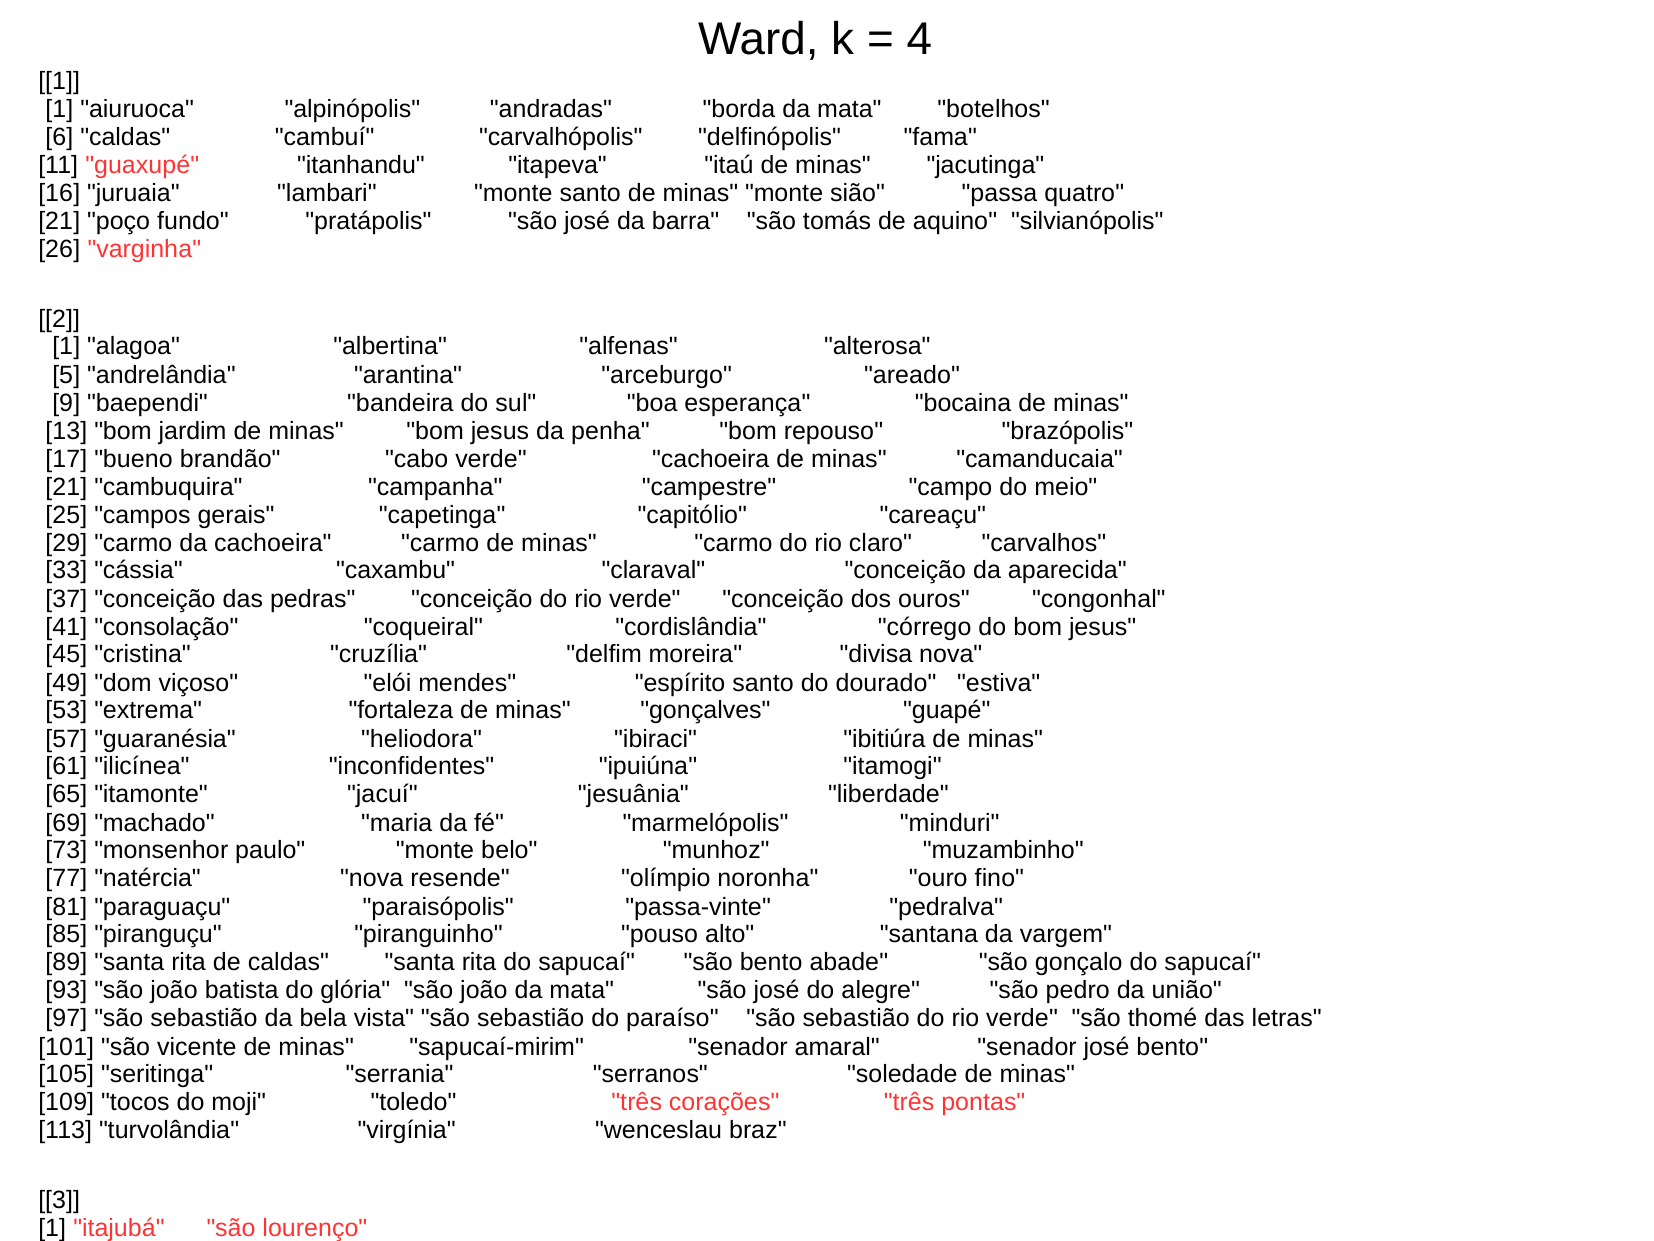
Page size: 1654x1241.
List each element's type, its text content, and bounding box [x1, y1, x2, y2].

title Ward, k = 4 [70, 0, 1560, 142]
text_box [[1]] [1] "aiuruoca" "alpinópolis" "andradas" "borda da mata" "botelhos" [6] "caldas" "cambuí" "carvalhópolis" "delfinópolis" "fama" [11] "guaxupé" "itanhandu" "itapeva" "itaú de minas" "jacutinga" [16] "juruaia" "lambari" "monte santo de minas" "monte sião" "passa quatro" [21] "poço fundo" "pratápolis" "são josé da barra" "são tomás de aquino" "silvianópolis" [26] "varginha" [[2]] [1] "alagoa" "albertina" "alfenas" "alterosa" [5] "andrelândia" "arantina" "arceburgo" "areado" [9] "baependi" "bandeira do sul" "boa esperança" "bocaina de minas" [13] "bom jardim de minas" "bom jesus da penha" "bom repouso" "brazópolis" [17] "bueno brandão" "cabo verde" "cachoeira de minas" "camanducaia" [21] "cambuquira" "campanha" "campestre" "campo do meio" [25] "campos gerais" "capetinga" "capitólio" "careaçu" [29] "carmo da cachoeira" "carmo de minas" "carmo do rio claro" "carvalhos" [33] "cássia" "caxambu" "claraval" "conceição da aparecida" [37] "conceição das pedras" "conceição do rio verde" "conceição dos ouros" "congonhal" [41] "consolação" "coqueiral" "cordislândia" "córrego do bom jesus" [45] "cristina" "cruzília" "delfim moreira" "divisa nova" [49] "dom viçoso" "elói mendes" "espírito santo do dourado" "estiva" [53] "extrema" "fortaleza de minas" "gonçalves" "guapé" [57] "guaranésia" "heliodora" "ibiraci" "ibitiúra de minas" [61] "ilicínea" "inconfidentes" "ipuiúna" "itamogi" [65] "itamonte" "jacuí" "jesuânia" "liberdade" [69] "machado" "maria da fé" "marmelópolis" "minduri" [73] "monsenhor paulo" "monte belo" "munhoz" "muzambinho" [77] "natércia" "nova resende" "olímpio noronha" "ouro fino" [81] "paraguaçu" "paraisópolis" "passa-vinte" "pedralva" [85] "piranguçu" "piranguinho" "pouso alto" "santana da vargem" [89] "santa rita de caldas" "santa rita do sapucaí" "são bento abade" "são gonçalo do sapucaí" [93] "são joão batista do glória" "são joão da mata" "são josé do alegre" "são pedro da união" [97] "são sebastião da bela vista" "são sebastião do paraíso" "são sebastião do rio verde" "são thomé das letras" [101] "são vicente de minas" "sapucaí-mirim" "senador amaral" "senador josé bento" [105] "seritinga" "serrania" "serranos" "soledade de minas" [109] "tocos do moji" "toledo" "três corações" "três pontas" [113] "turvolândia" "virgínia" "wenceslau braz" [[3]] [1] "itajubá" "são lourenço" [[4]] [1] "passos" "poços de caldas" "pouso alegre" [23, 59, 1391, 1241]
